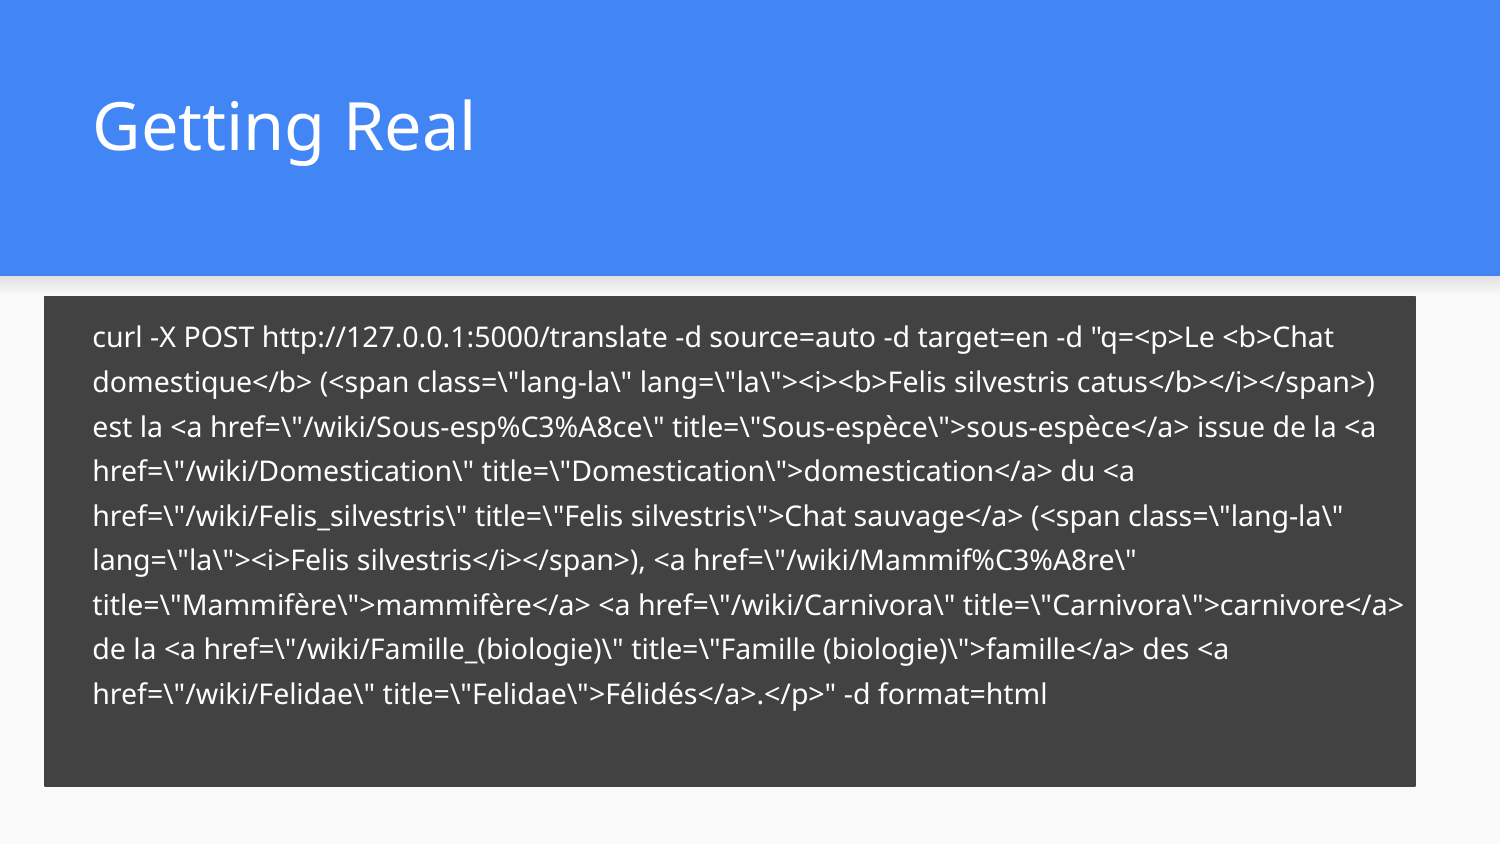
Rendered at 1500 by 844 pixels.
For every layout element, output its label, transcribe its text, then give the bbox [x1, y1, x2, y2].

list curl -X POST http://127.0.0.1:5000/translate -d source=auto -d target=en -d "q=<p>Le <b>Chat domestique</b> (<span class=\"lang-la\" lang=\"la\"><i><b>Felis silvestris catus</b></i></span>) est la <a href=\"/wiki/Sous-esp%C3%A8ce\" title=\"Sous-espèce\">sous-espèce</a> issue de la <a href=\"/wiki/Domestication\" title=\"Domestication\">domestication</a> du <a href=\"/wiki/Felis_silvestris\" title=\"Felis silvestris\">Chat sauvage</a> (<span class=\"lang-la\" lang=\"la\"><i>Felis silvestris</i></span>), <a href=\"/wiki/Mammif%C3%A8re\" title=\"Mammifère\">mammifère</a> <a href=\"/wiki/Carnivora\" title=\"Carnivora\">carnivore</a> de la <a href=\"/wiki/Famille_(biologie)\" title=\"Famille (biologie)\">famille</a> des <a href=\"/wiki/Felidae\" title=\"Felidae\">Félidés</a>.</p>" -d format=html [77, 296, 1427, 760]
text_box [45, 296, 1416, 787]
title Getting Real [77, 58, 1427, 185]
